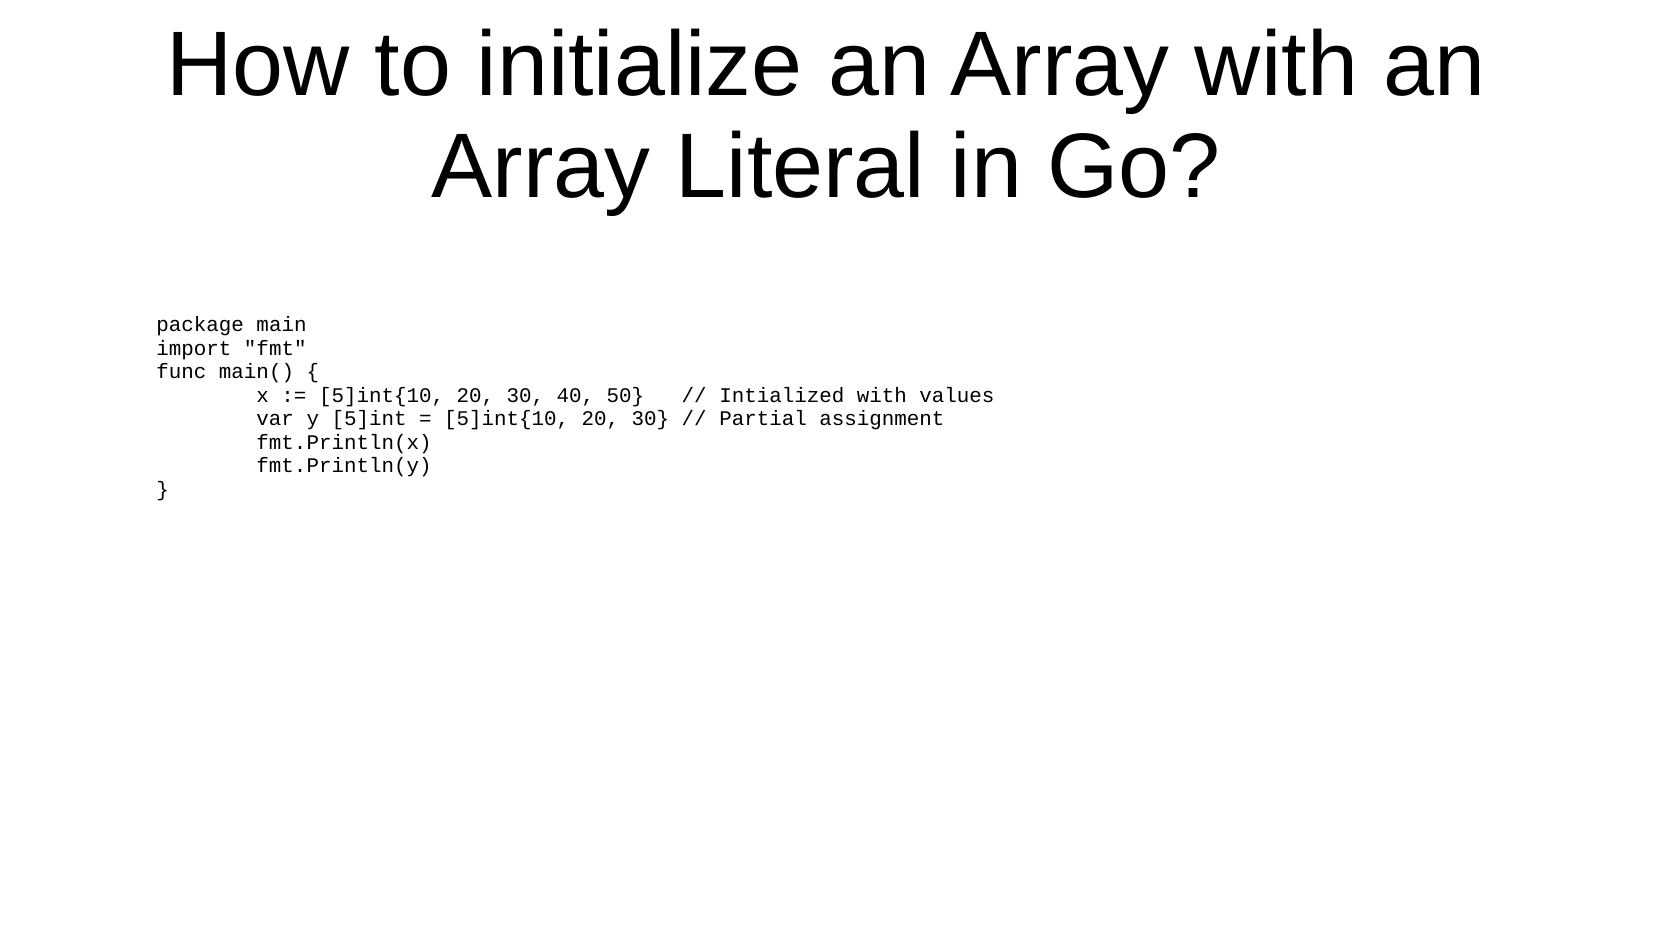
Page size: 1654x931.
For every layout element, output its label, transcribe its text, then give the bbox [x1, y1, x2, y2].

text_box package main import "fmt" func main() { x := [5]int{10, 20, 30, 40, 50} // Intialized with values var y [5]int = [5]int{10, 20, 30} // Partial assignment fmt.Println(x) fmt.Println(y) } [141, 307, 1361, 663]
title How to initialize an Array with an Array Literal in Go? [82, 12, 1571, 218]
